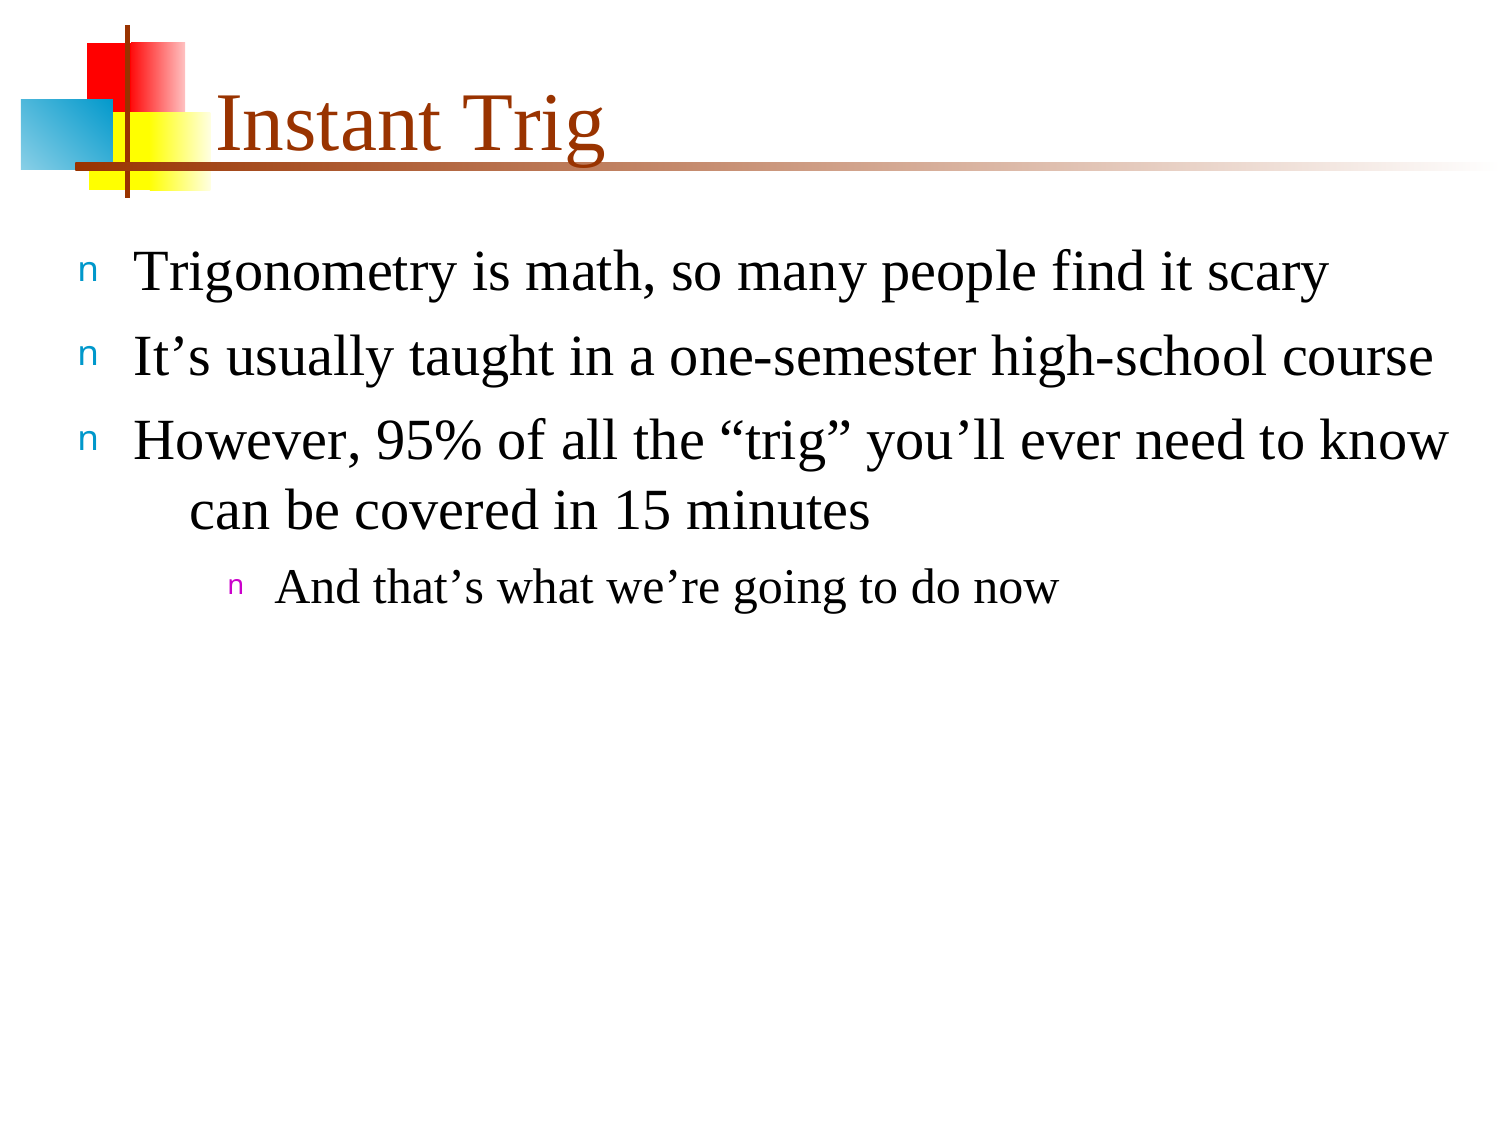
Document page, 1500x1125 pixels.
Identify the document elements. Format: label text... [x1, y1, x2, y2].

title Instant Trig [200, 37, 1479, 175]
list Trigonometry is math, so many people find it scary It’s usually taught in a one-semester high-school course However, 95% of all the “trig” you’ll ever need to know can be covered in 15 minutes And that’s what we’re going to do now [62, 224, 1469, 1007]
